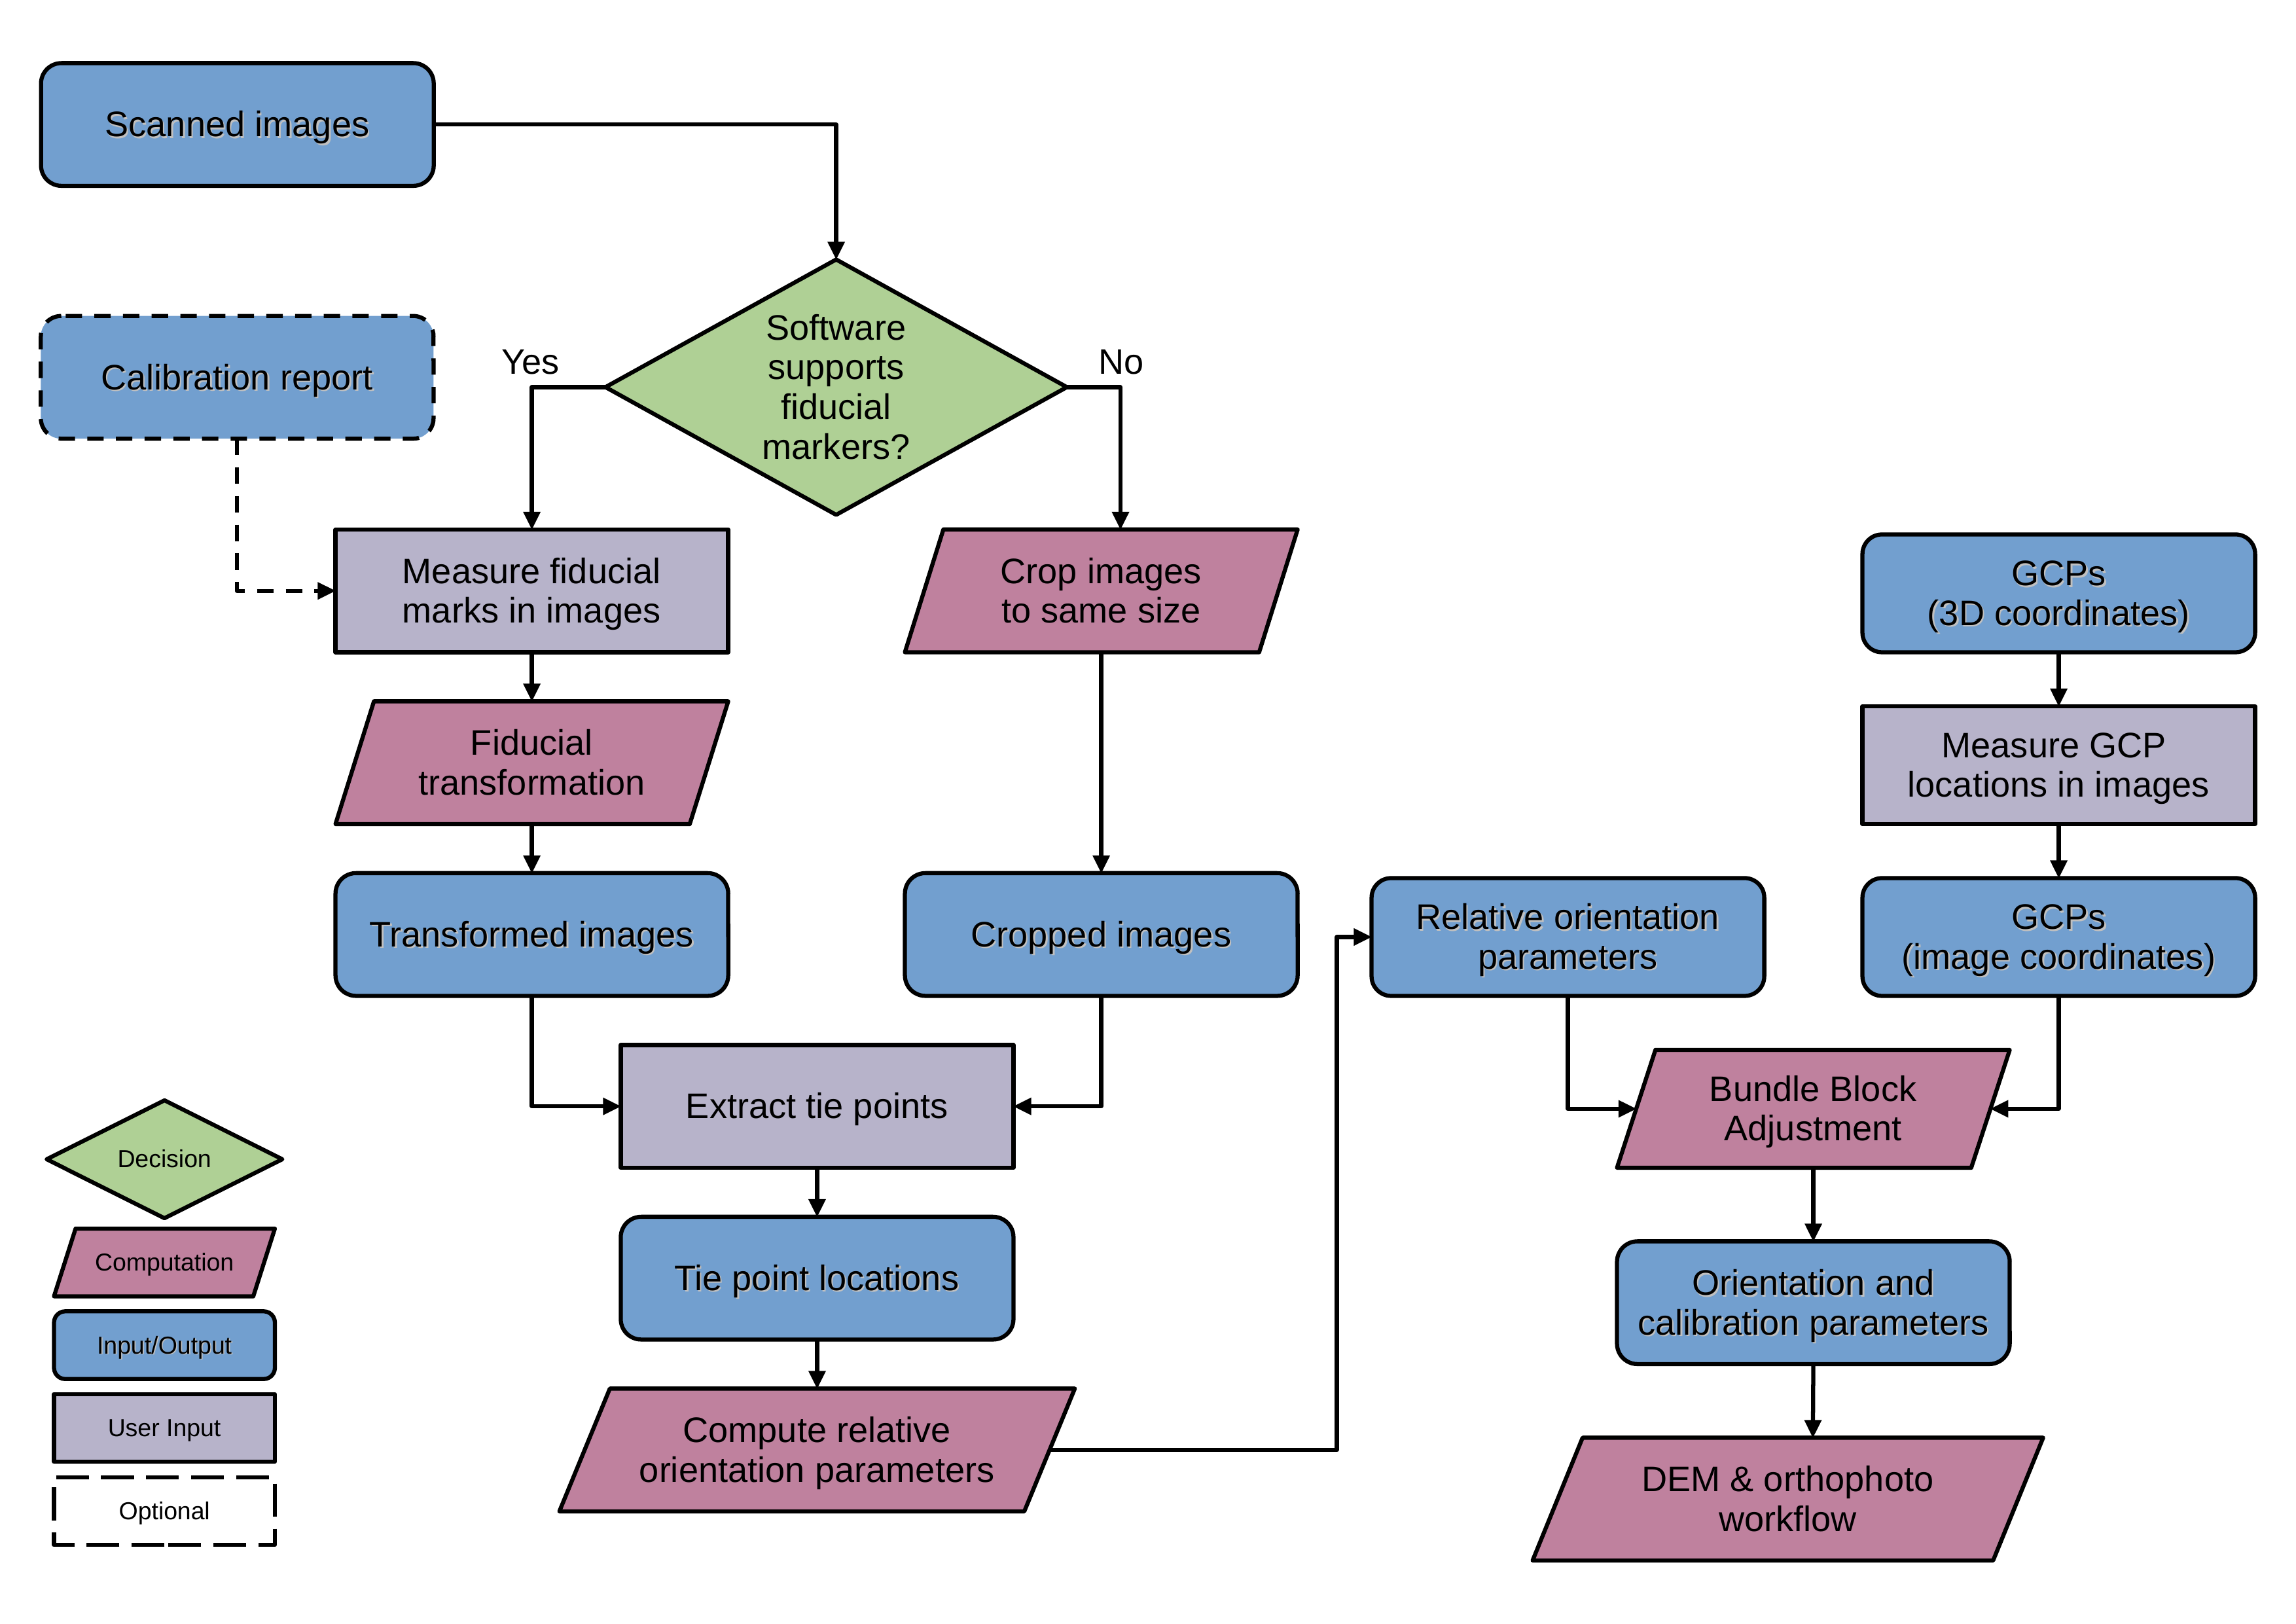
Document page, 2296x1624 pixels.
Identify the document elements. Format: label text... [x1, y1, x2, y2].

text_box Fiducial transformation [335, 701, 728, 824]
text_box Tie point locations [620, 1216, 1014, 1340]
text_box Yes [492, 336, 573, 389]
text_box Decision [46, 1100, 283, 1219]
text_box Compute relative orientation parameters [559, 1388, 1075, 1511]
text_box Crop images to same size [905, 529, 1298, 653]
text_box GCPs (3D coordinates) [1862, 534, 2255, 653]
text_box Scanned images [41, 63, 434, 186]
text_box Optional [54, 1477, 276, 1545]
text_box Measure fiducial marks in images [335, 529, 728, 653]
text_box Measure GCP locations in images [1862, 706, 2255, 824]
text_box GCPs (image coordinates) [1862, 878, 2255, 996]
text_box No [1088, 336, 1157, 389]
text_box Bundle Block Adjustment [1617, 1049, 2010, 1168]
text_box User Input [54, 1394, 276, 1462]
text_box Software supports fiducial markers? [605, 259, 1067, 515]
text_box Input/Output [54, 1311, 276, 1379]
text_box Transformed images [335, 873, 728, 996]
text_box Cropped images [905, 873, 1298, 996]
text_box Relative orientation parameters [1371, 878, 1765, 996]
text_box Calibration report [41, 316, 434, 439]
text_box Extract tie points [620, 1045, 1014, 1168]
text_box Orientation and calibration parameters [1617, 1241, 2010, 1364]
text_box DEM & orthophoto workflow [1532, 1437, 2043, 1561]
text_box Computation [54, 1228, 276, 1297]
